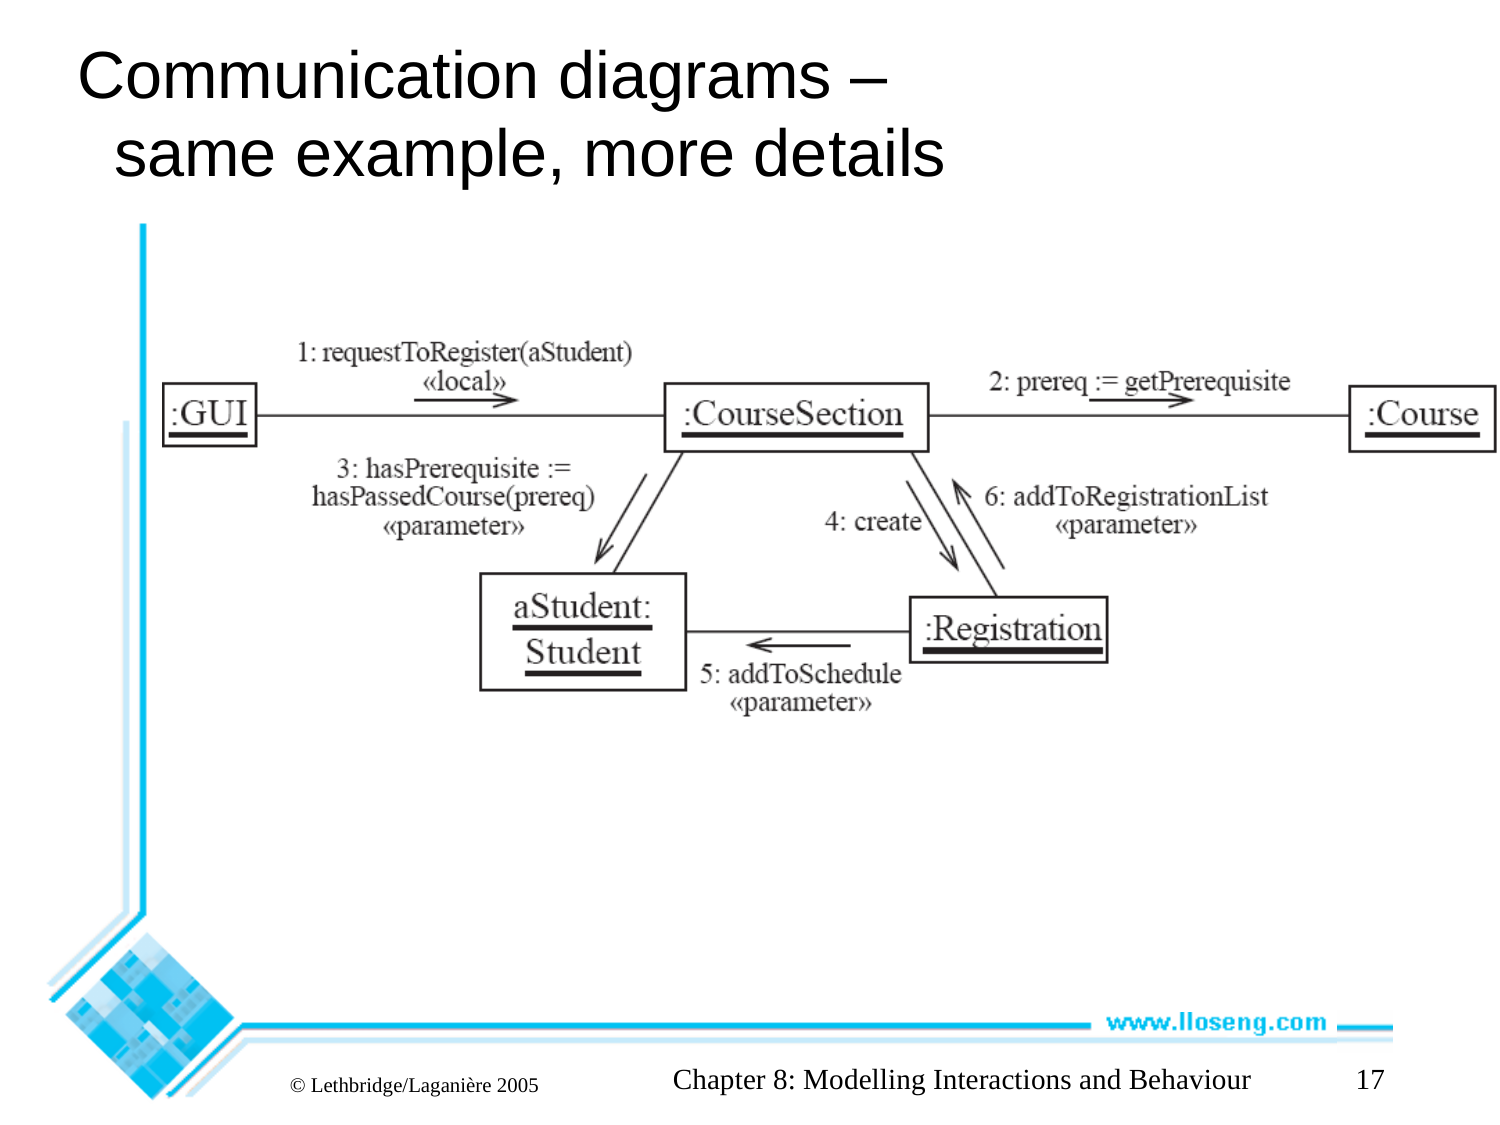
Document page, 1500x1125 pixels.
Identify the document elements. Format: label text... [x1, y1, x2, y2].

title Communication diagrams – same example, more details [62, 27, 1413, 198]
text_box © Lethbridge/Laganière 2005 [275, 1062, 601, 1125]
text_box Chapter 8: Modelling Interactions and Behaviour [624, 1050, 1300, 1125]
text_box <number> [1325, 1050, 1401, 1125]
picture [35, 212, 1500, 1102]
